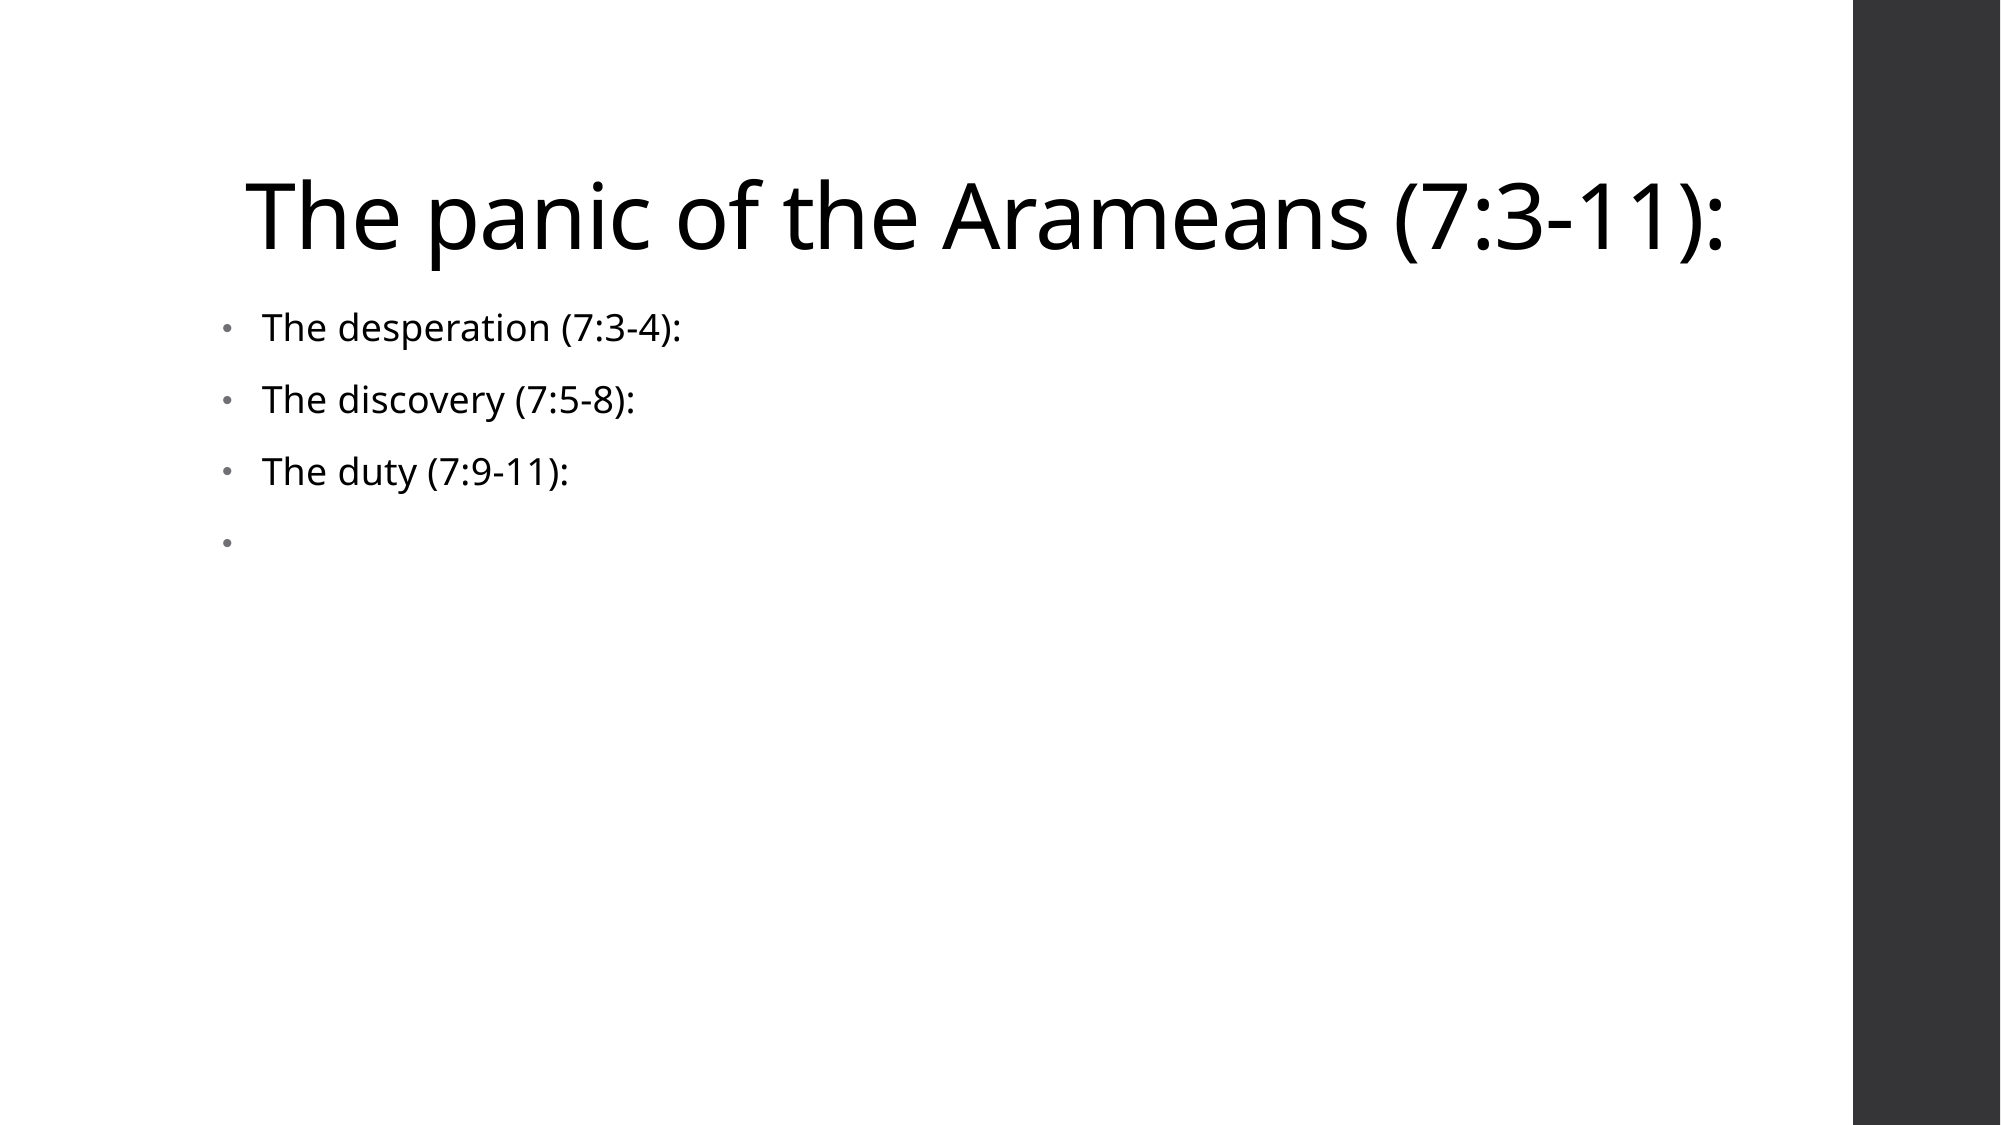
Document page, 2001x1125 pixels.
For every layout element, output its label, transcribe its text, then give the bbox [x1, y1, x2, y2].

title The panic of the Arameans (7:3-11): [206, 60, 1797, 278]
list The desperation (7:3-4): The discovery (7:5-8): The duty (7:9-11): [206, 299, 1617, 1014]
